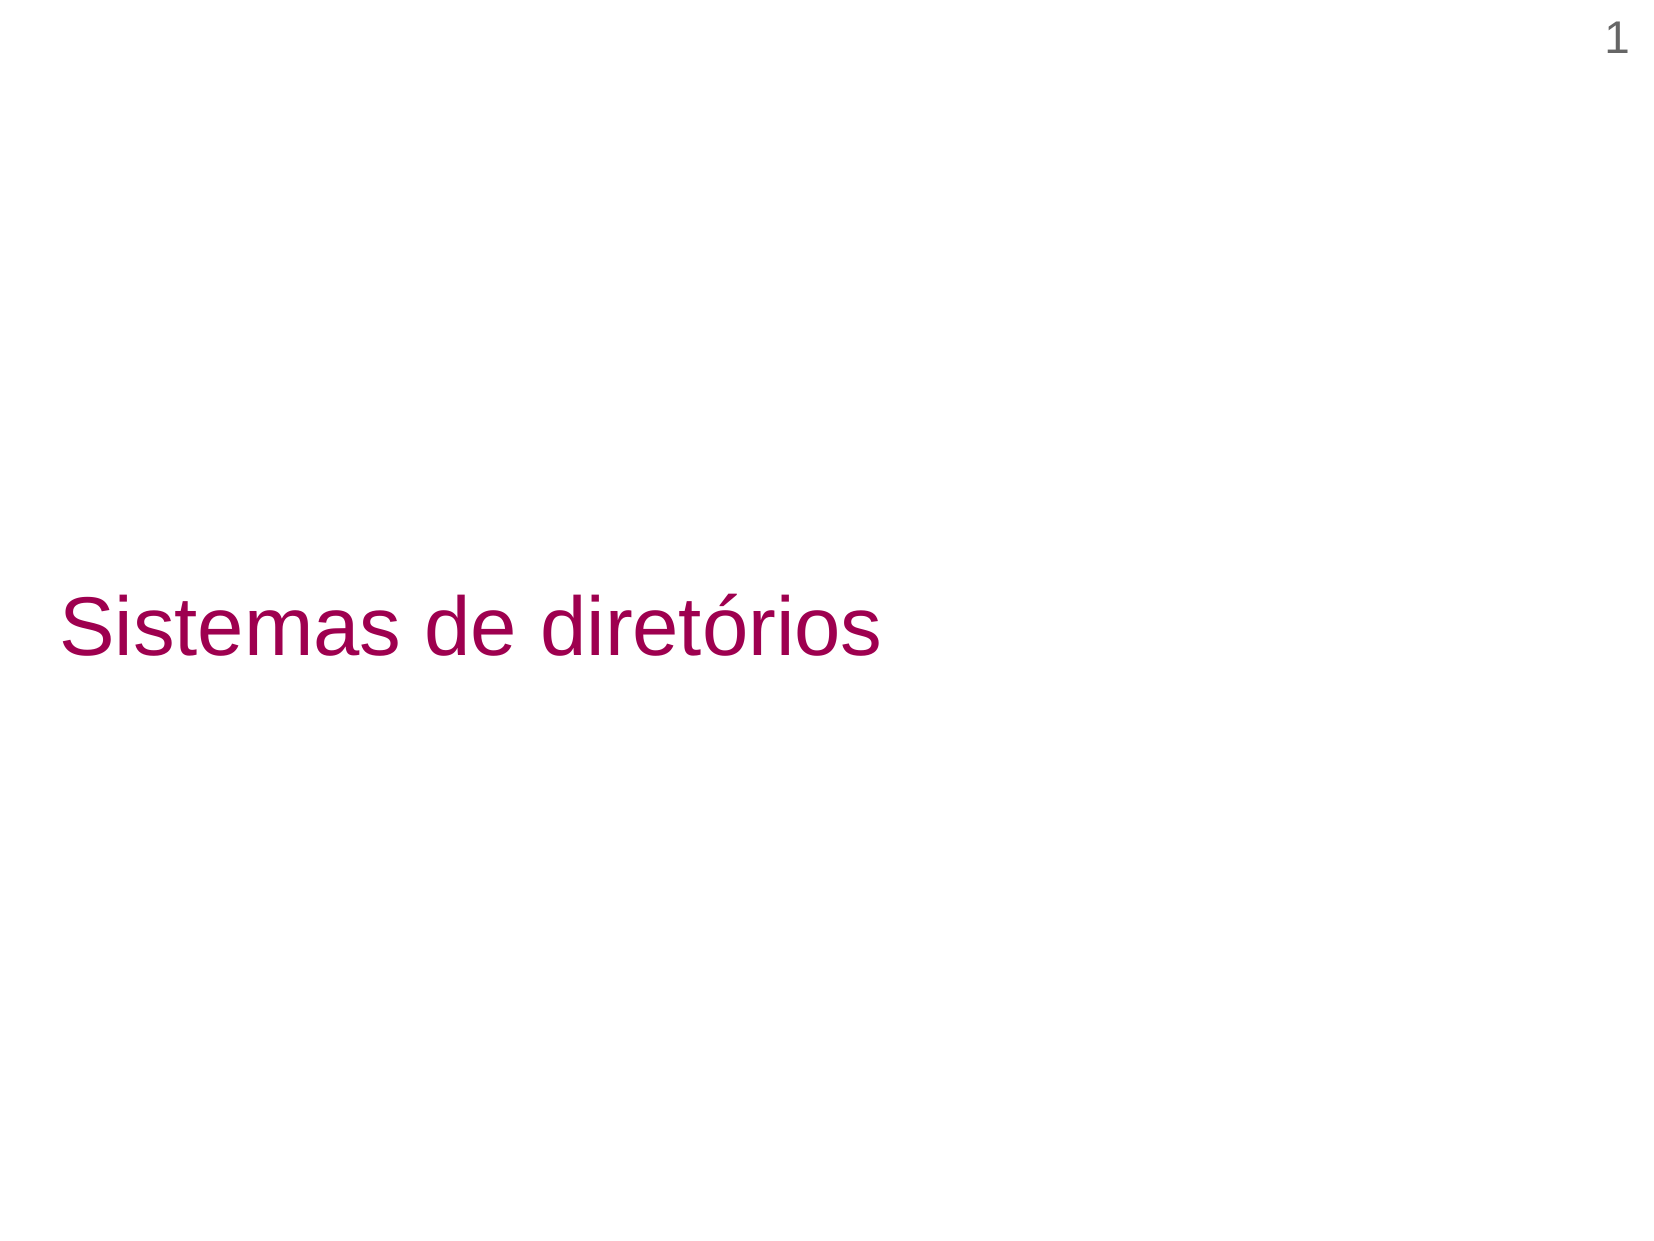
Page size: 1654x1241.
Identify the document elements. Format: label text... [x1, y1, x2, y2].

title Sistemas de diretórios [59, 29, 1595, 1211]
